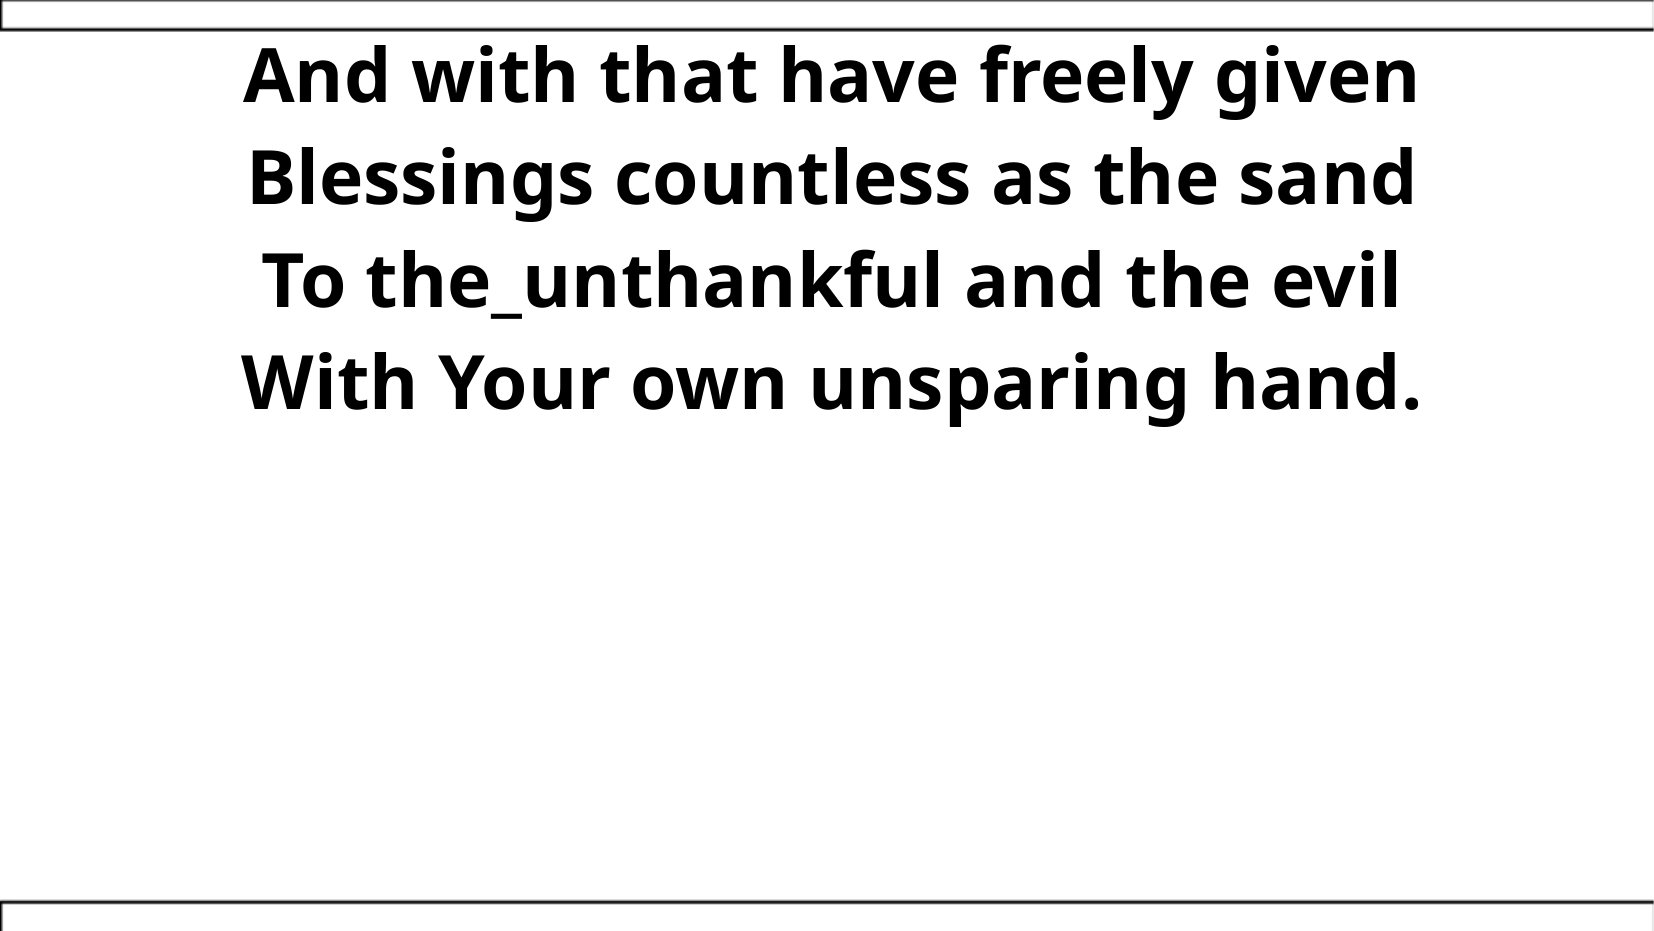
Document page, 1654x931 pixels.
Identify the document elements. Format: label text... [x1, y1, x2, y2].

picture [0, 0, 1654, 931]
text_box And with that have freely given Blessings countless as the sand To the_unthankful and the evil With Your own unsparing hand. [90, 15, 1576, 430]
